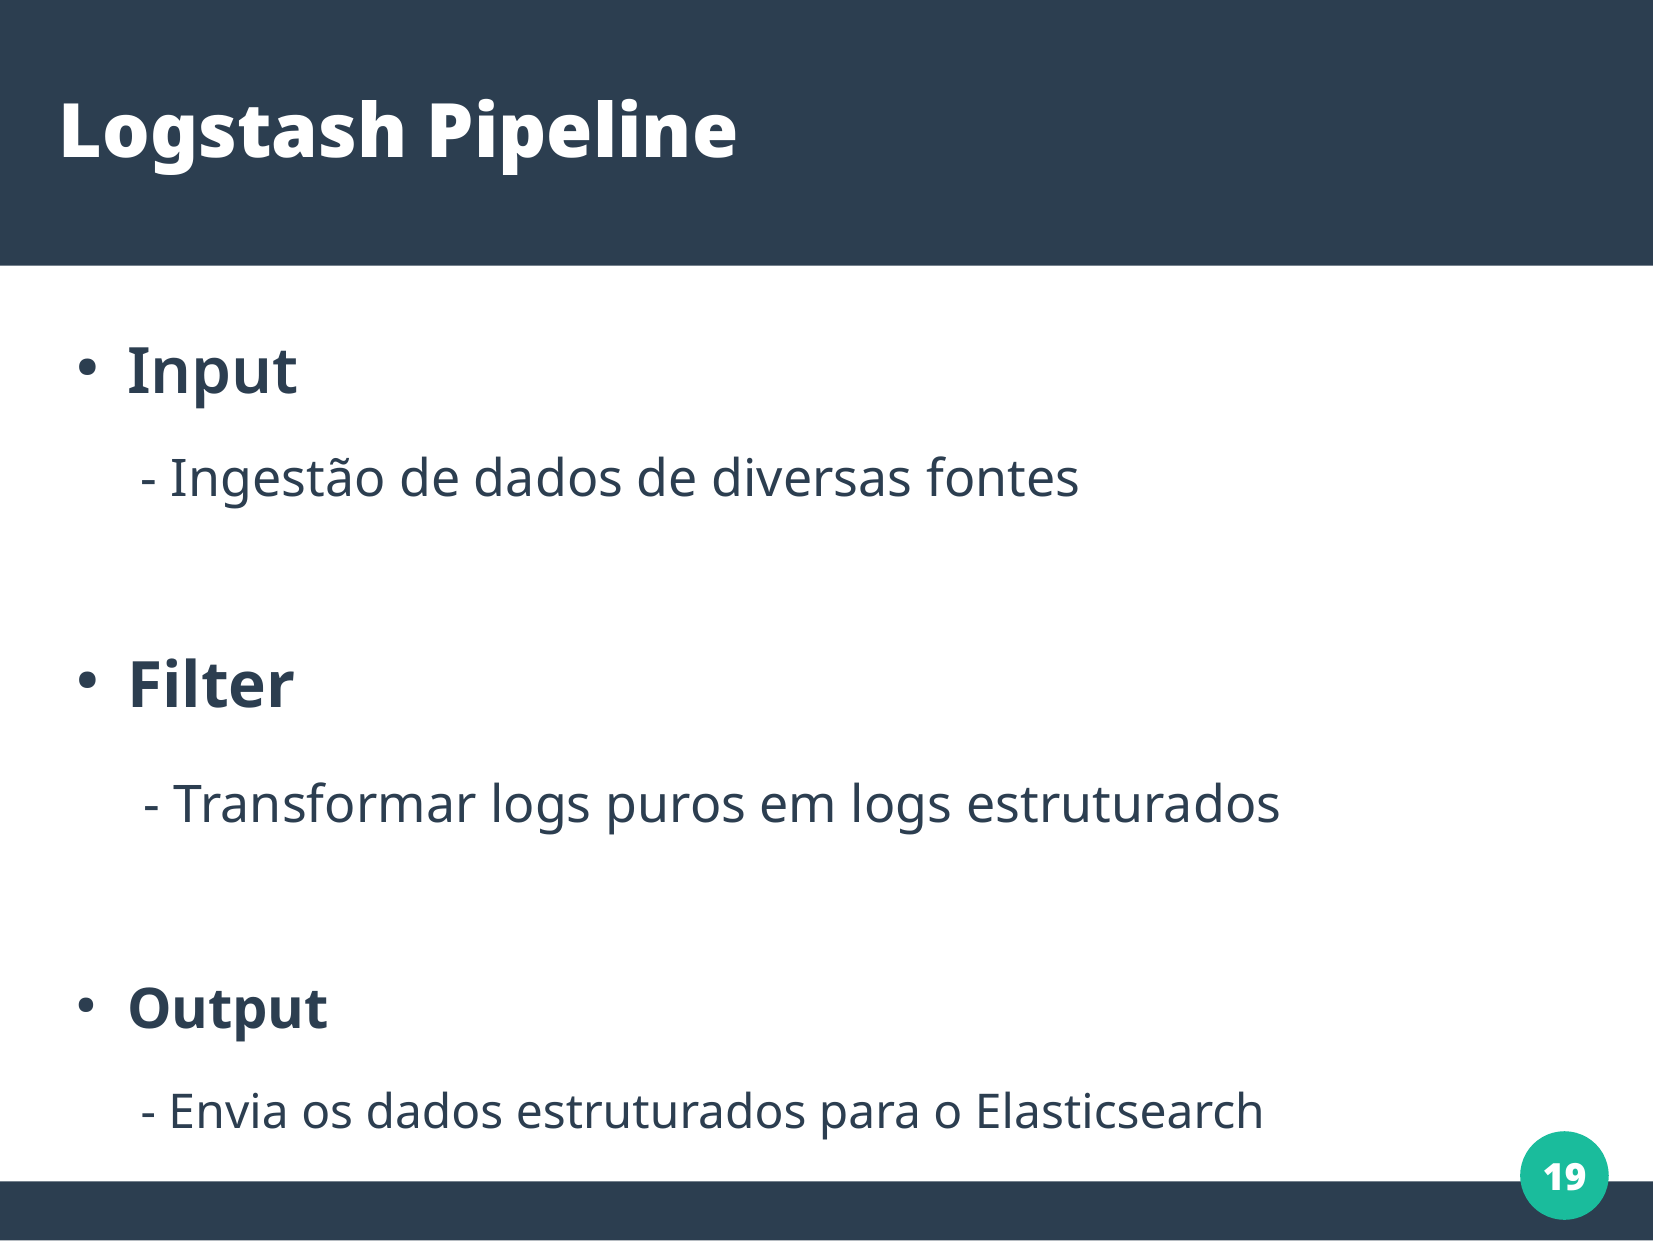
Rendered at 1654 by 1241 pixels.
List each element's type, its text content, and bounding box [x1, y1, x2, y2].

title Logstash Pipeline [58, 49, 1594, 207]
list Input - Ingestão de dados de diversas fontes Filter - Transformar logs puros em logs estruturados Output - Envia os dados estruturados para o Elasticsearch [58, 324, 1594, 1152]
